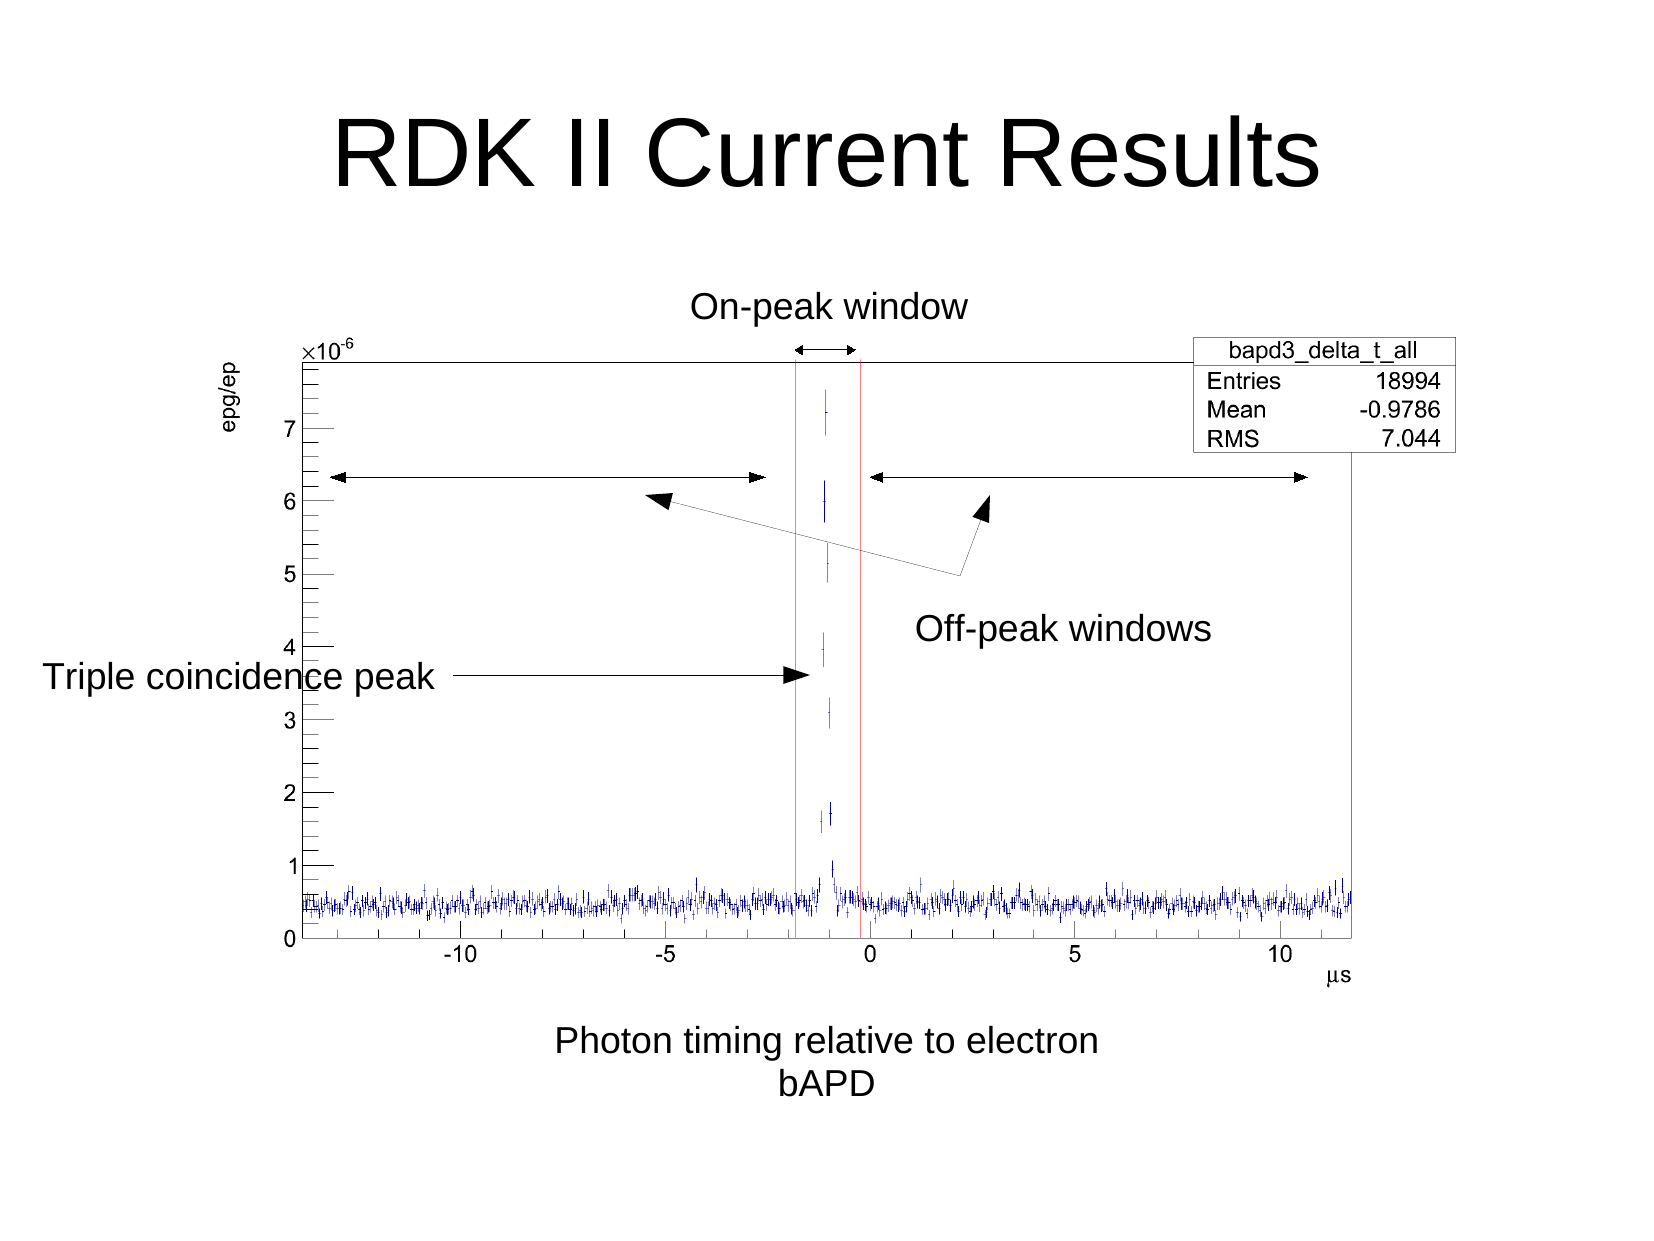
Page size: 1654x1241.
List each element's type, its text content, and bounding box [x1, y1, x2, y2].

text_box Off-peak windows [900, 600, 1226, 657]
title RDK II Current Results [82, 49, 1571, 257]
text_box [870, 472, 1308, 483]
text_box [330, 472, 766, 483]
text_box On-peak window [675, 278, 982, 336]
text_box [795, 345, 856, 355]
picture [171, 290, 1482, 1010]
text_box Triple coincidence peak [27, 648, 451, 706]
text_box Photon timing relative to electron bAPD [539, 1012, 1115, 1112]
